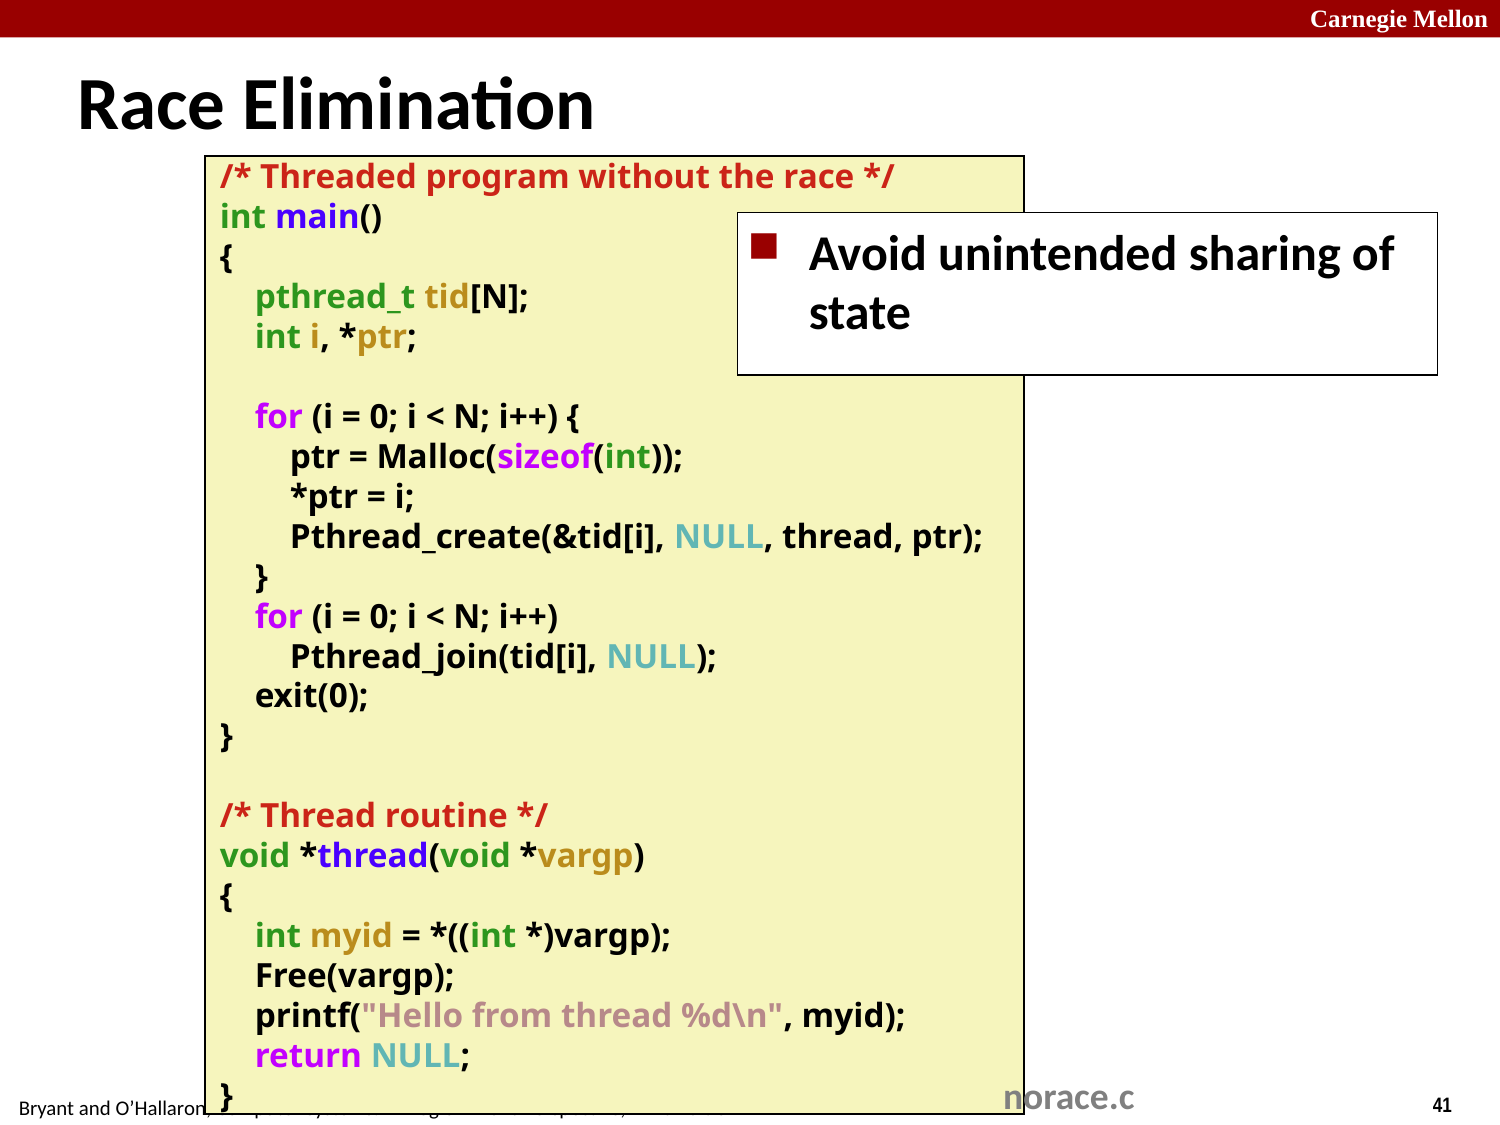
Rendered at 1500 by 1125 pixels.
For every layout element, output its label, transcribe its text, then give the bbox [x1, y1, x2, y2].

text_box norace.c [988, 1064, 1150, 1125]
text_box /* Threaded program without the race */ int main() { pthread_t tid[N]; int i, *ptr; for (i = 0; i < N; i++) { ptr = Malloc(sizeof(int)); *ptr = i; Pthread_create(&tid[i], NULL, thread, ptr); } for (i = 0; i < N; i++) Pthread_join(tid[i], NULL); exit(0); } /* Thread routine */ void *thread(void *vargp) { int myid = *((int *)vargp); Free(vargp); printf("Hello from thread %d\n", myid); return NULL; } [205, 155, 1025, 1114]
title Race Elimination [62, 37, 1308, 163]
list Avoid unintended sharing of state [737, 212, 1438, 375]
